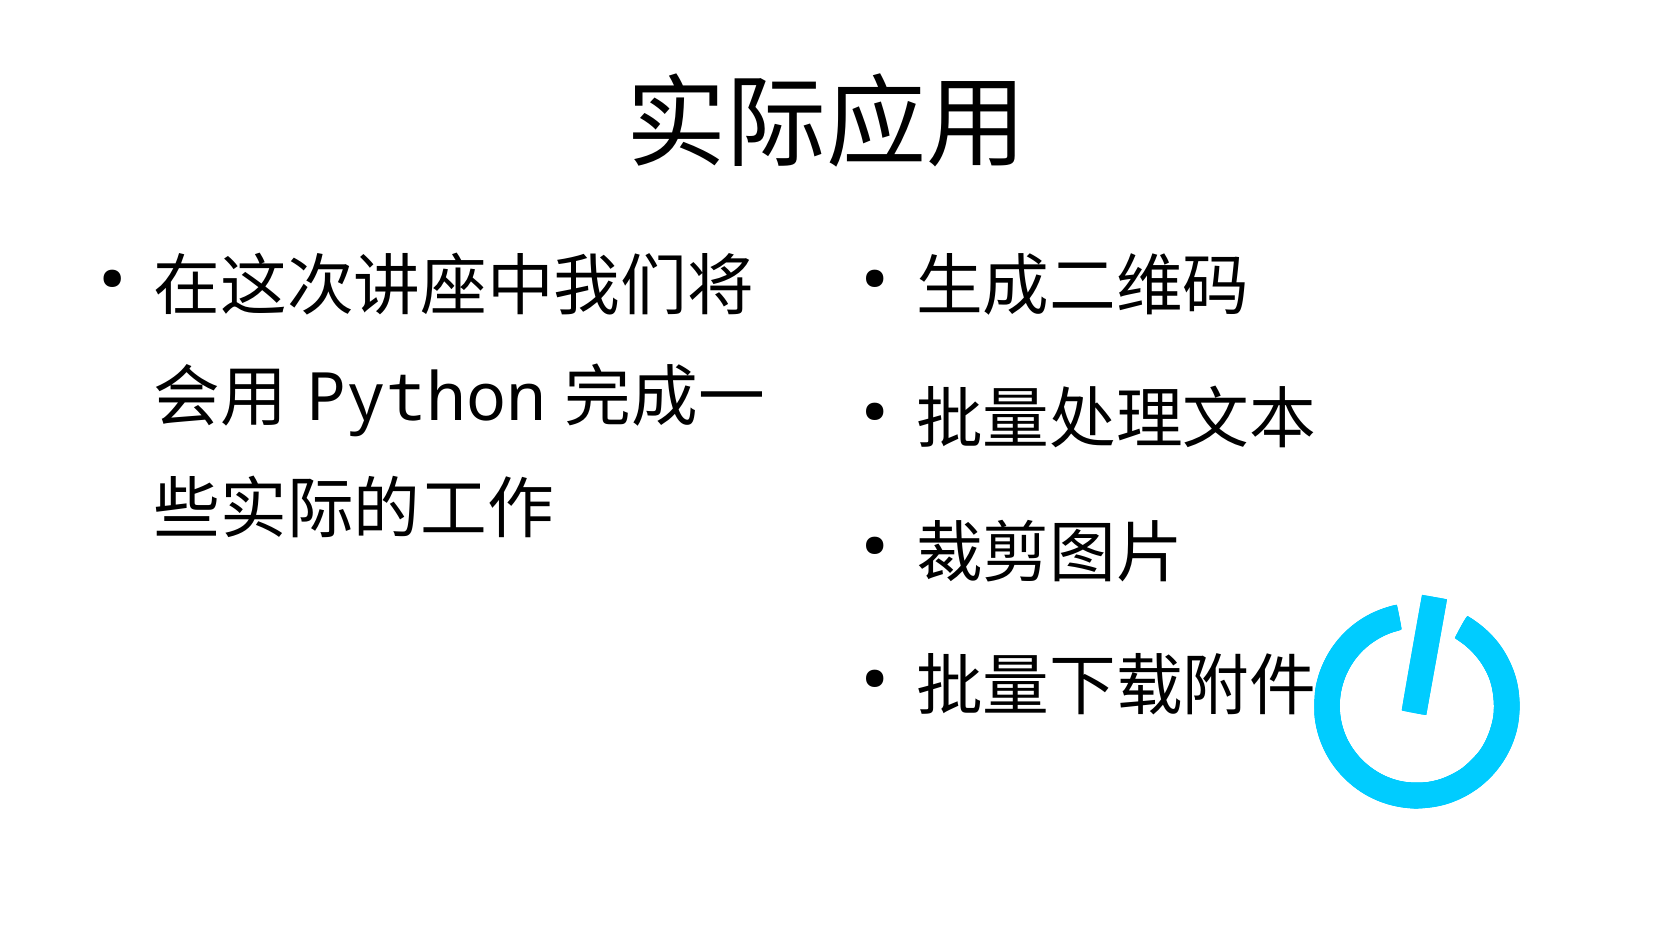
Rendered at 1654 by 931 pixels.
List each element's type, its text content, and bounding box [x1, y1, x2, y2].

title 实际应用 [82, 37, 1571, 193]
list 在这次讲座中我们将会用Python完成一些实际的工作 [82, 217, 809, 886]
list 生成二维码 批量处理文本 裁剪图片 批量下载附件 [845, 217, 1572, 886]
